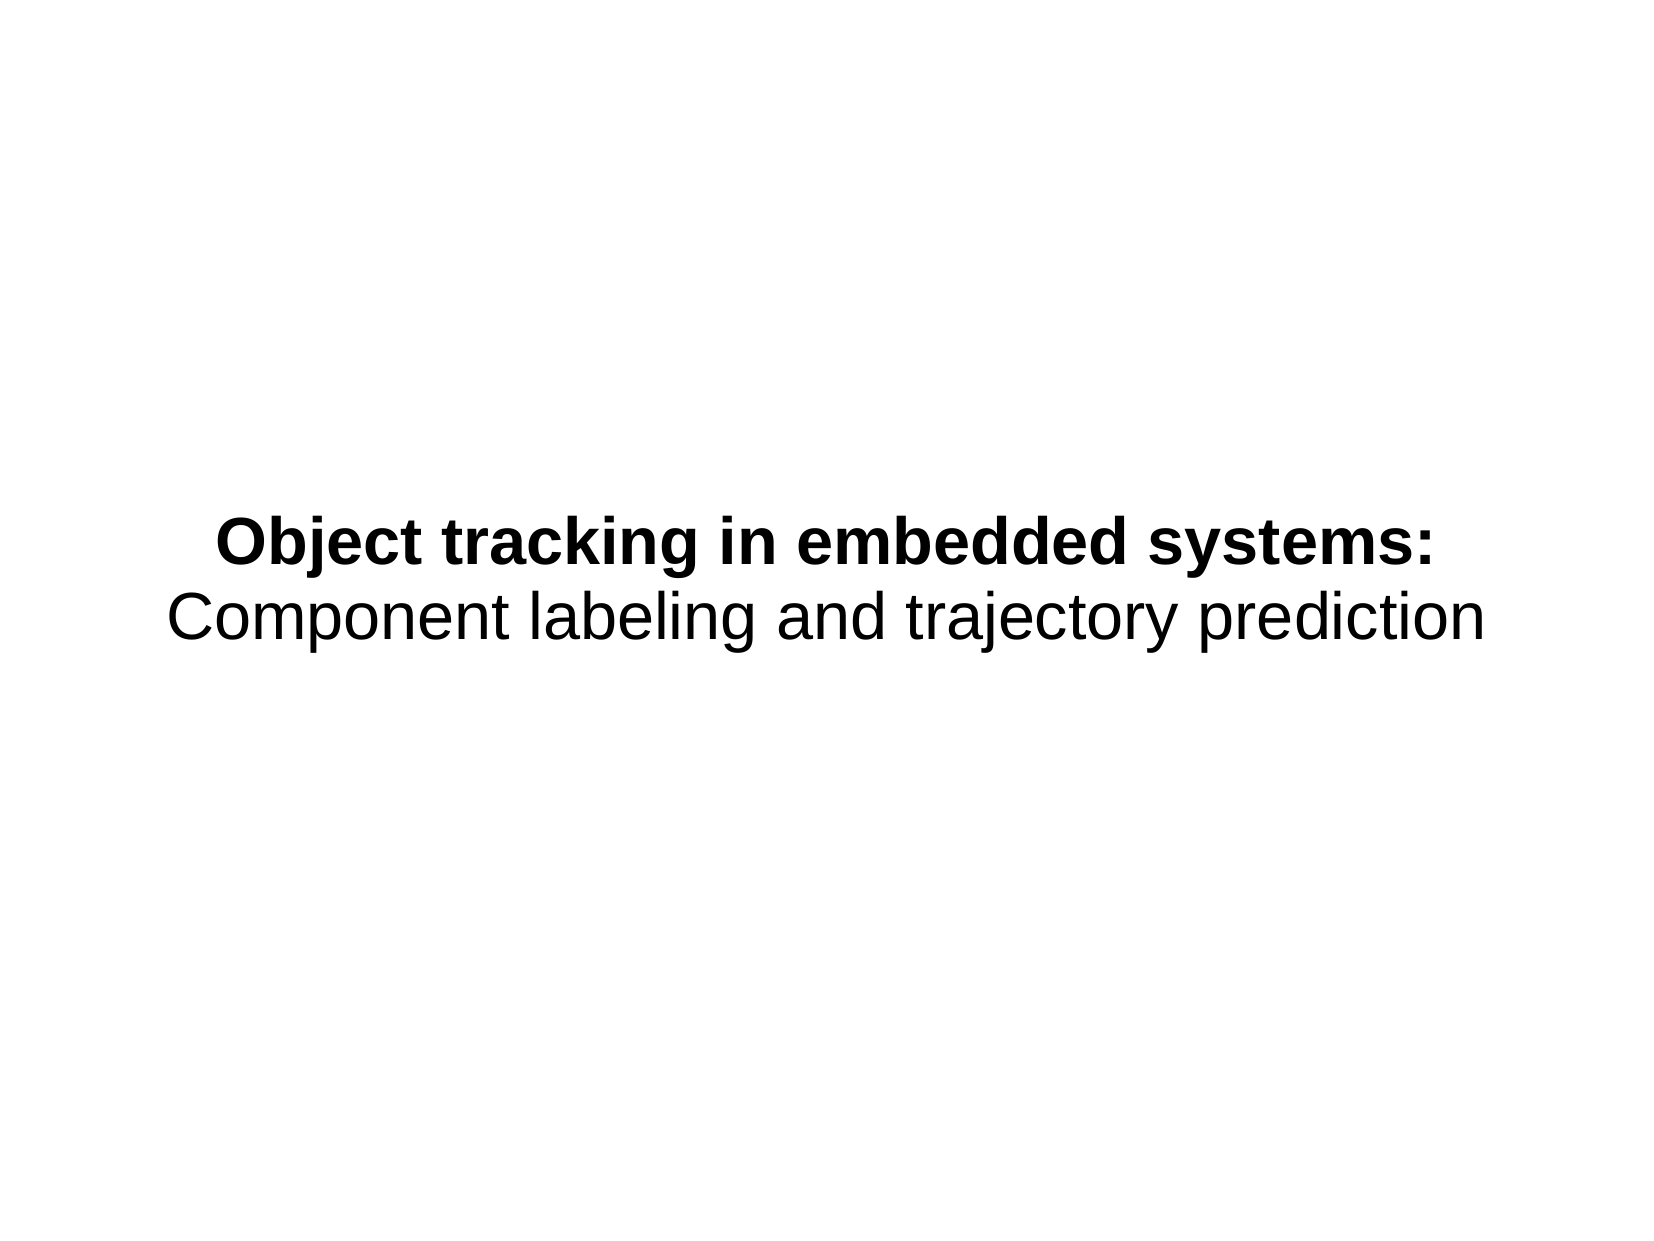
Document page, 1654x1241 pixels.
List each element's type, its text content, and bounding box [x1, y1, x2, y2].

subtitle Object tracking in embedded systems: Component labeling and trajectory prediction [82, 49, 1571, 1109]
